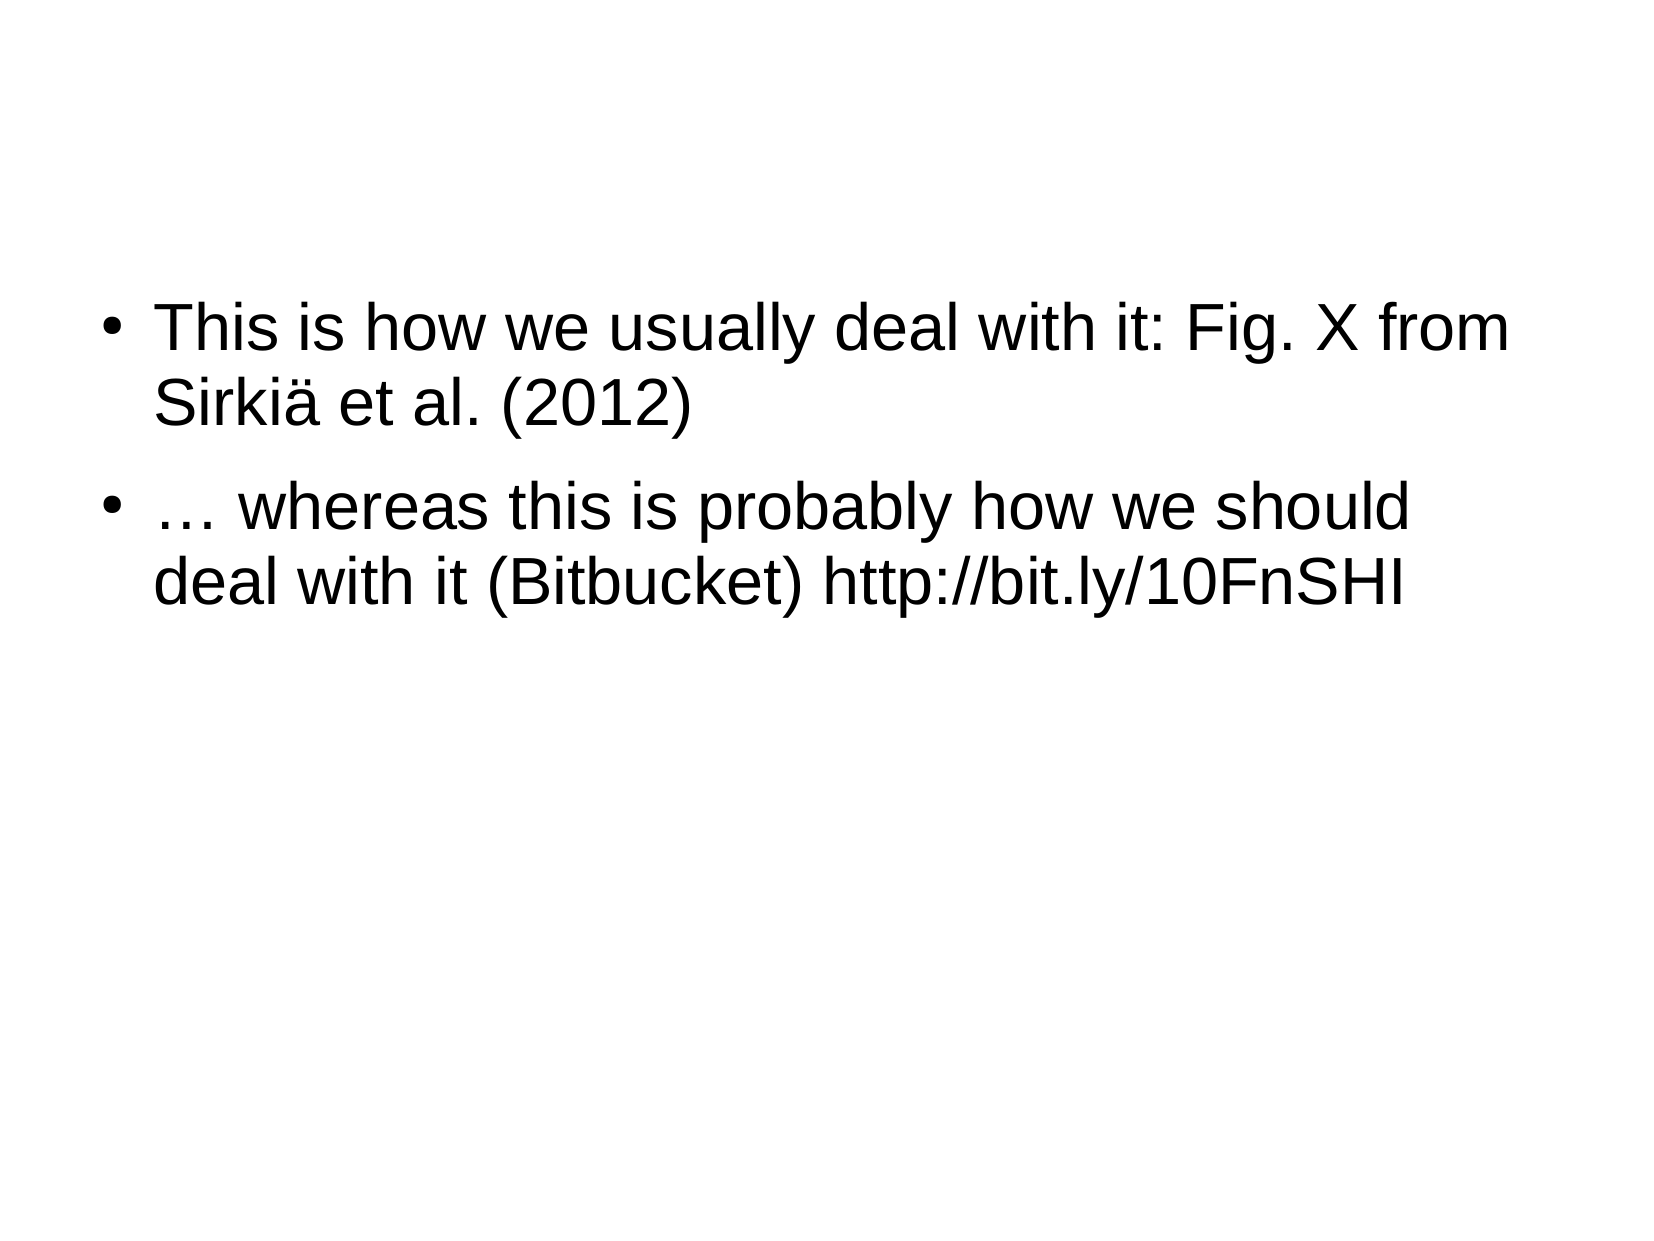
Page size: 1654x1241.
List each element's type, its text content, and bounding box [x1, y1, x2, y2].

list This is how we usually deal with it: Fig. X from Sirkiä et al. (2012) … whereas this is probably how we should deal with it (Bitbucket) http://bit.ly/10FnSHI [82, 290, 1538, 1010]
